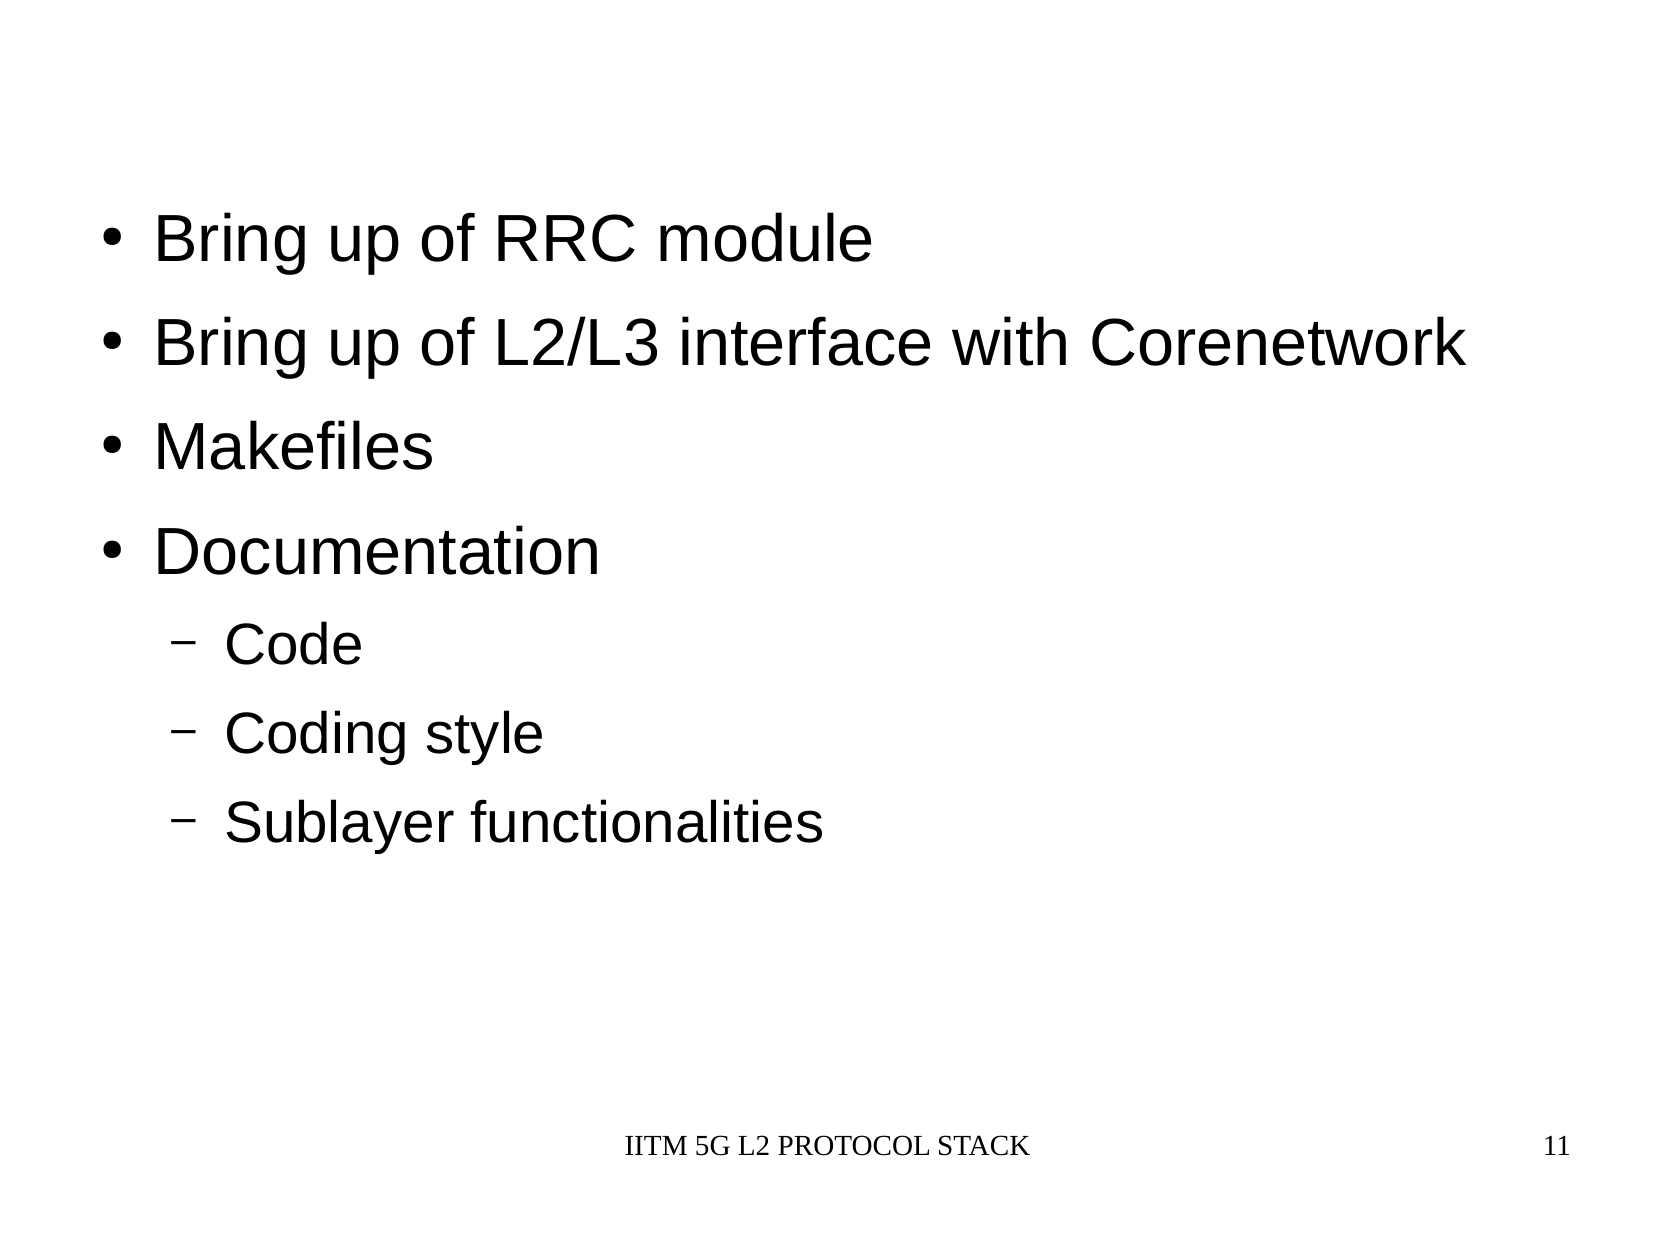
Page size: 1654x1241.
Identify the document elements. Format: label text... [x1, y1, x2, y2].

list Bring up of RRC module Bring up of L2/L3 interface with Corenetwork Makefiles Documentation Code Coding style Sublayer functionalities [82, 200, 1571, 921]
